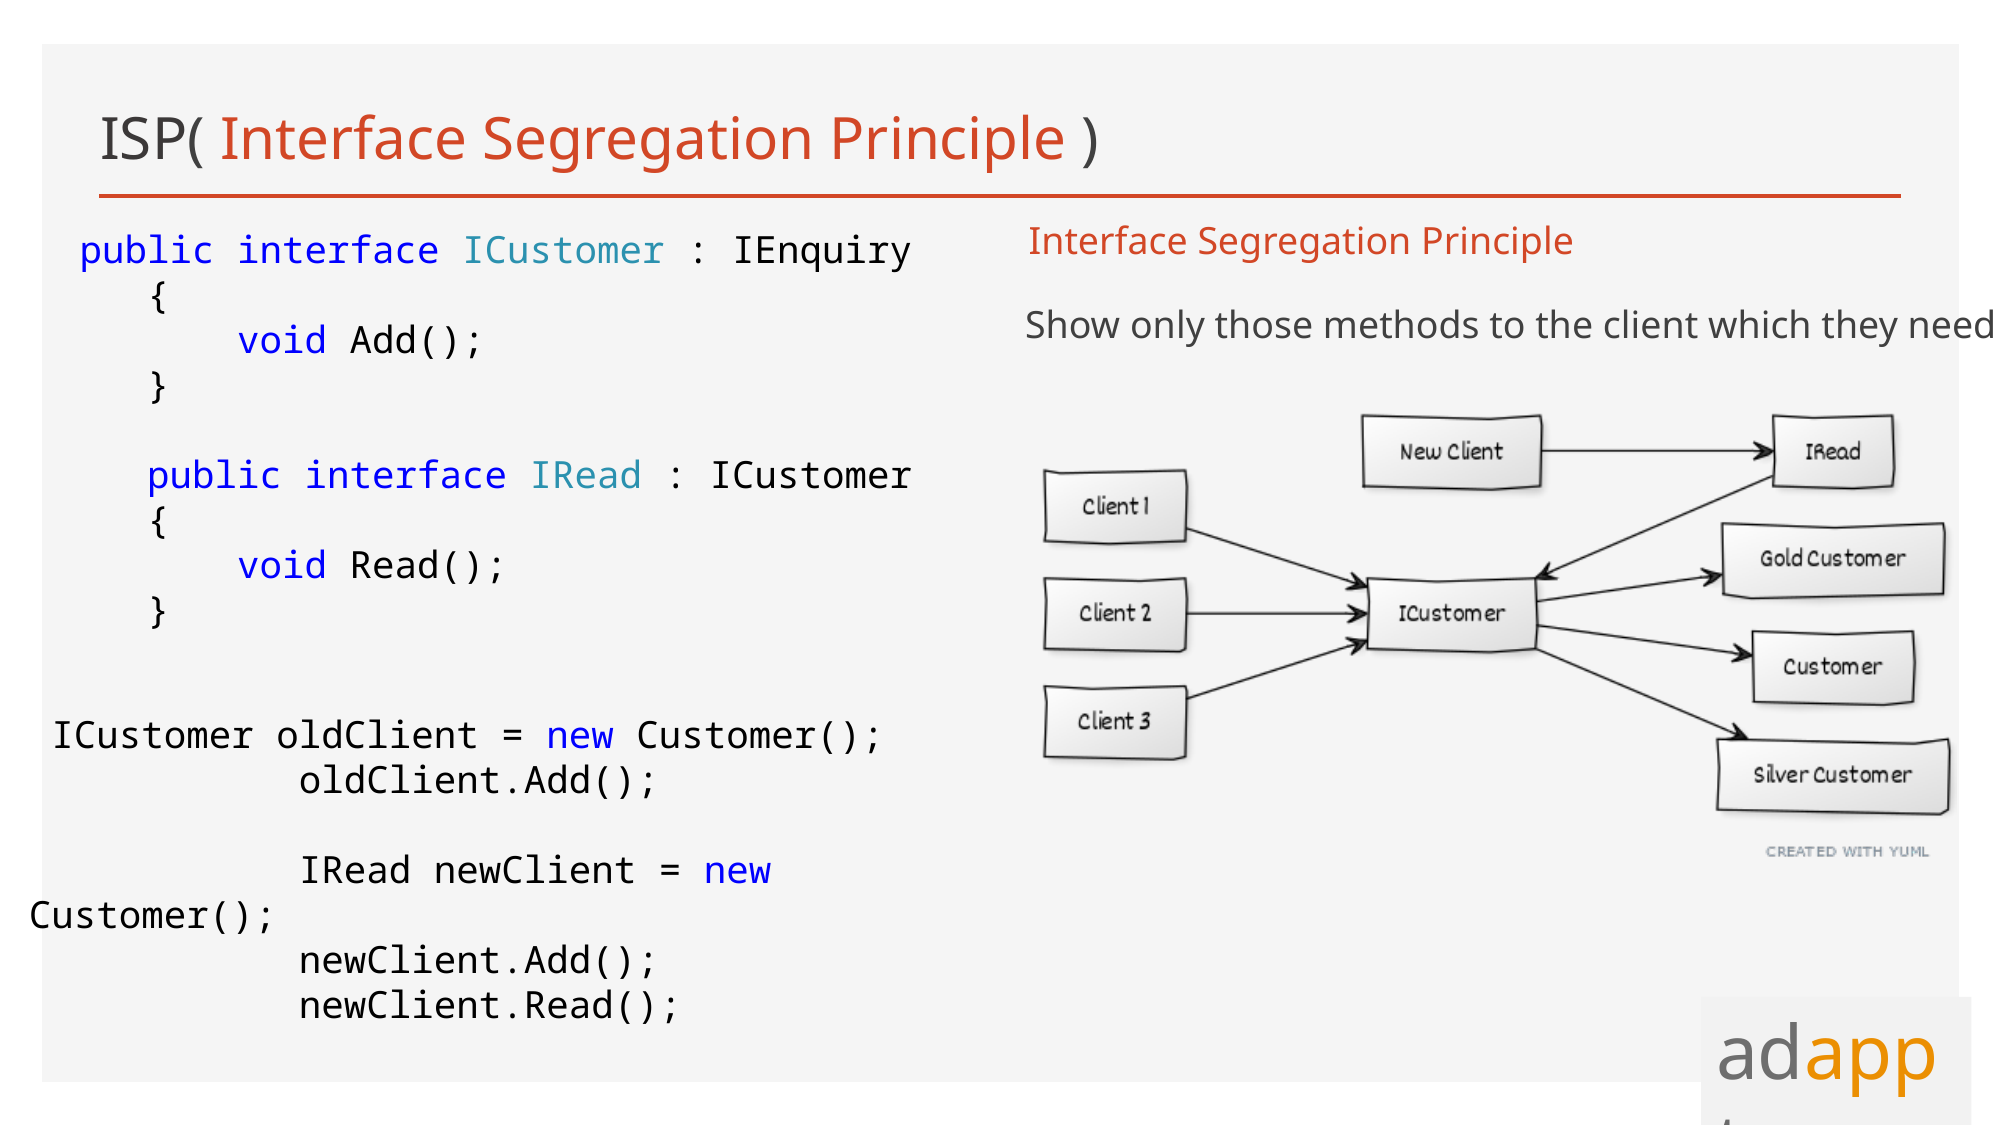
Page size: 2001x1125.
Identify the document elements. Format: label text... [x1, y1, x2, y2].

text_box Interface Segregation Principle [1013, 209, 2000, 271]
picture [1037, 408, 1957, 877]
text_box ICustomer oldClient = new Customer(); oldClient.Add(); IRead newClient = new Customer(); newClient.Add(); newClient.Read(); [13, 704, 1014, 992]
text_box Show only those methods to the client which they need [1010, 301, 2000, 355]
text_box adappt [1701, 996, 1972, 1103]
text_box public interface ICustomer : IEnquiry { void Add(); } public interface IRead : ICustomer { void Read(); } [42, 218, 1047, 643]
title ISP( Interface Segregation Principle ) [85, 73, 1214, 179]
